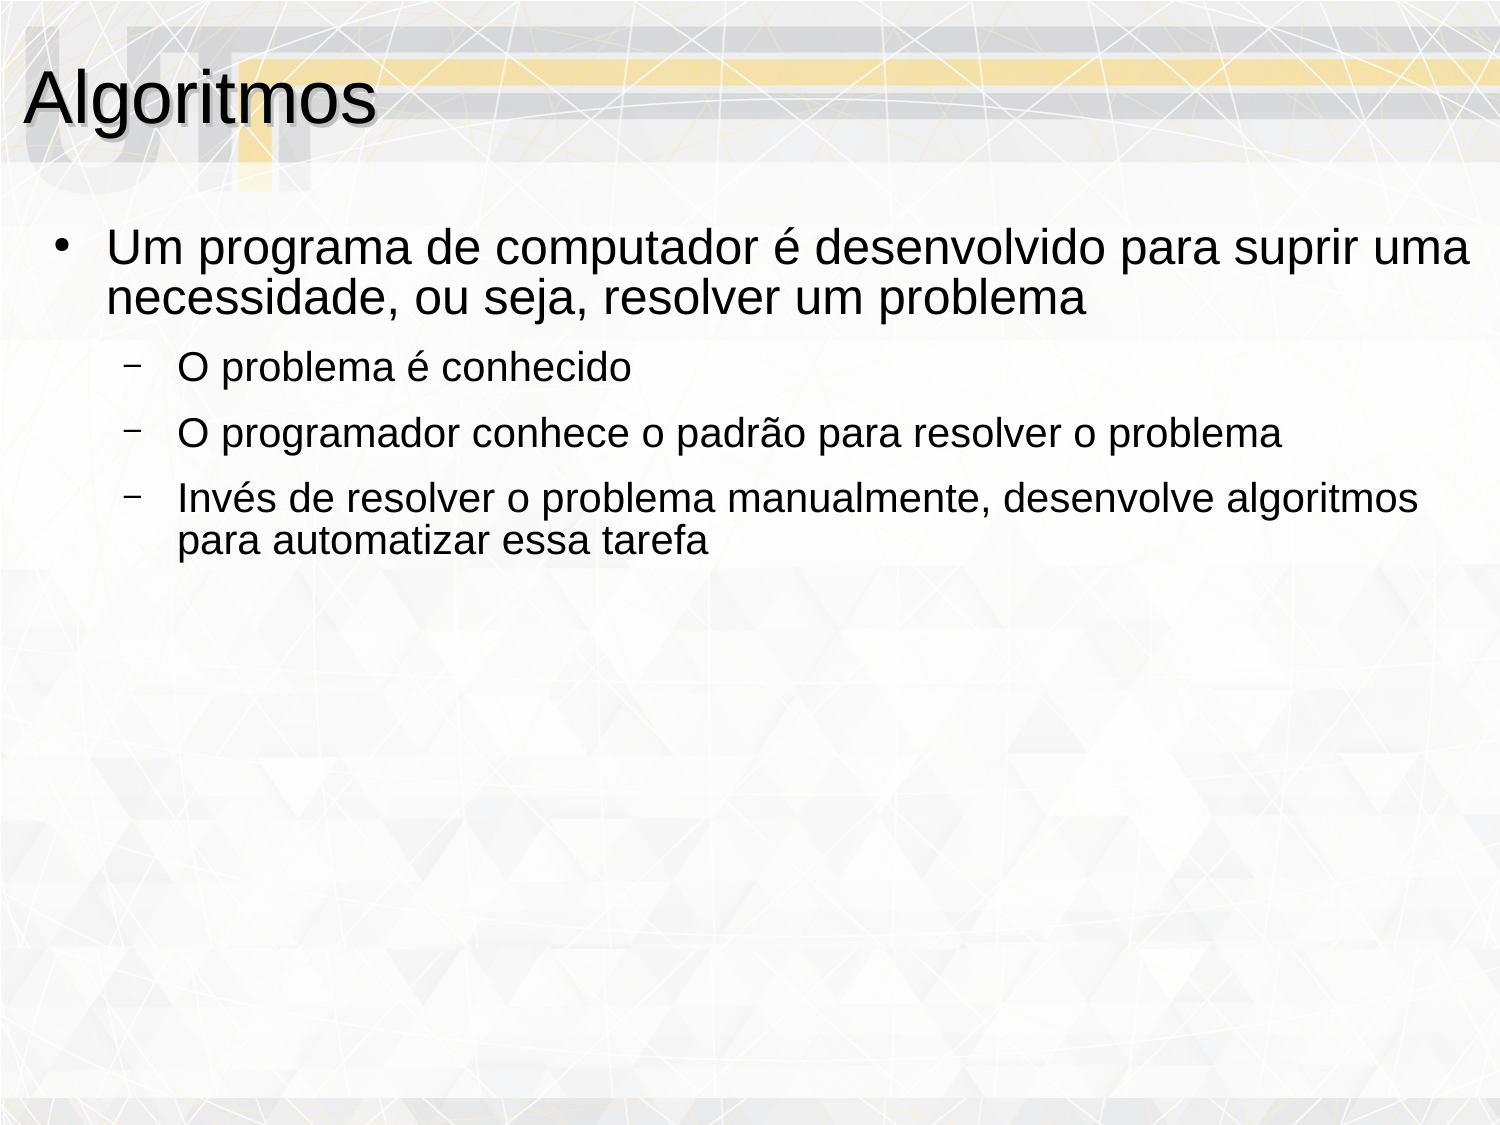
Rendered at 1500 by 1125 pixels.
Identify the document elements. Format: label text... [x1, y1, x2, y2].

title Algoritmos [23, 18, 1489, 178]
list Um programa de computador é desenvolvido para suprir uma necessidade, ou seja, resolver um problema O problema é conhecido O programador conhece o padrão para resolver o problema Invés de resolver o problema manualmente, desenvolve algoritmos para automatizar essa tarefa [35, 224, 1477, 1087]
